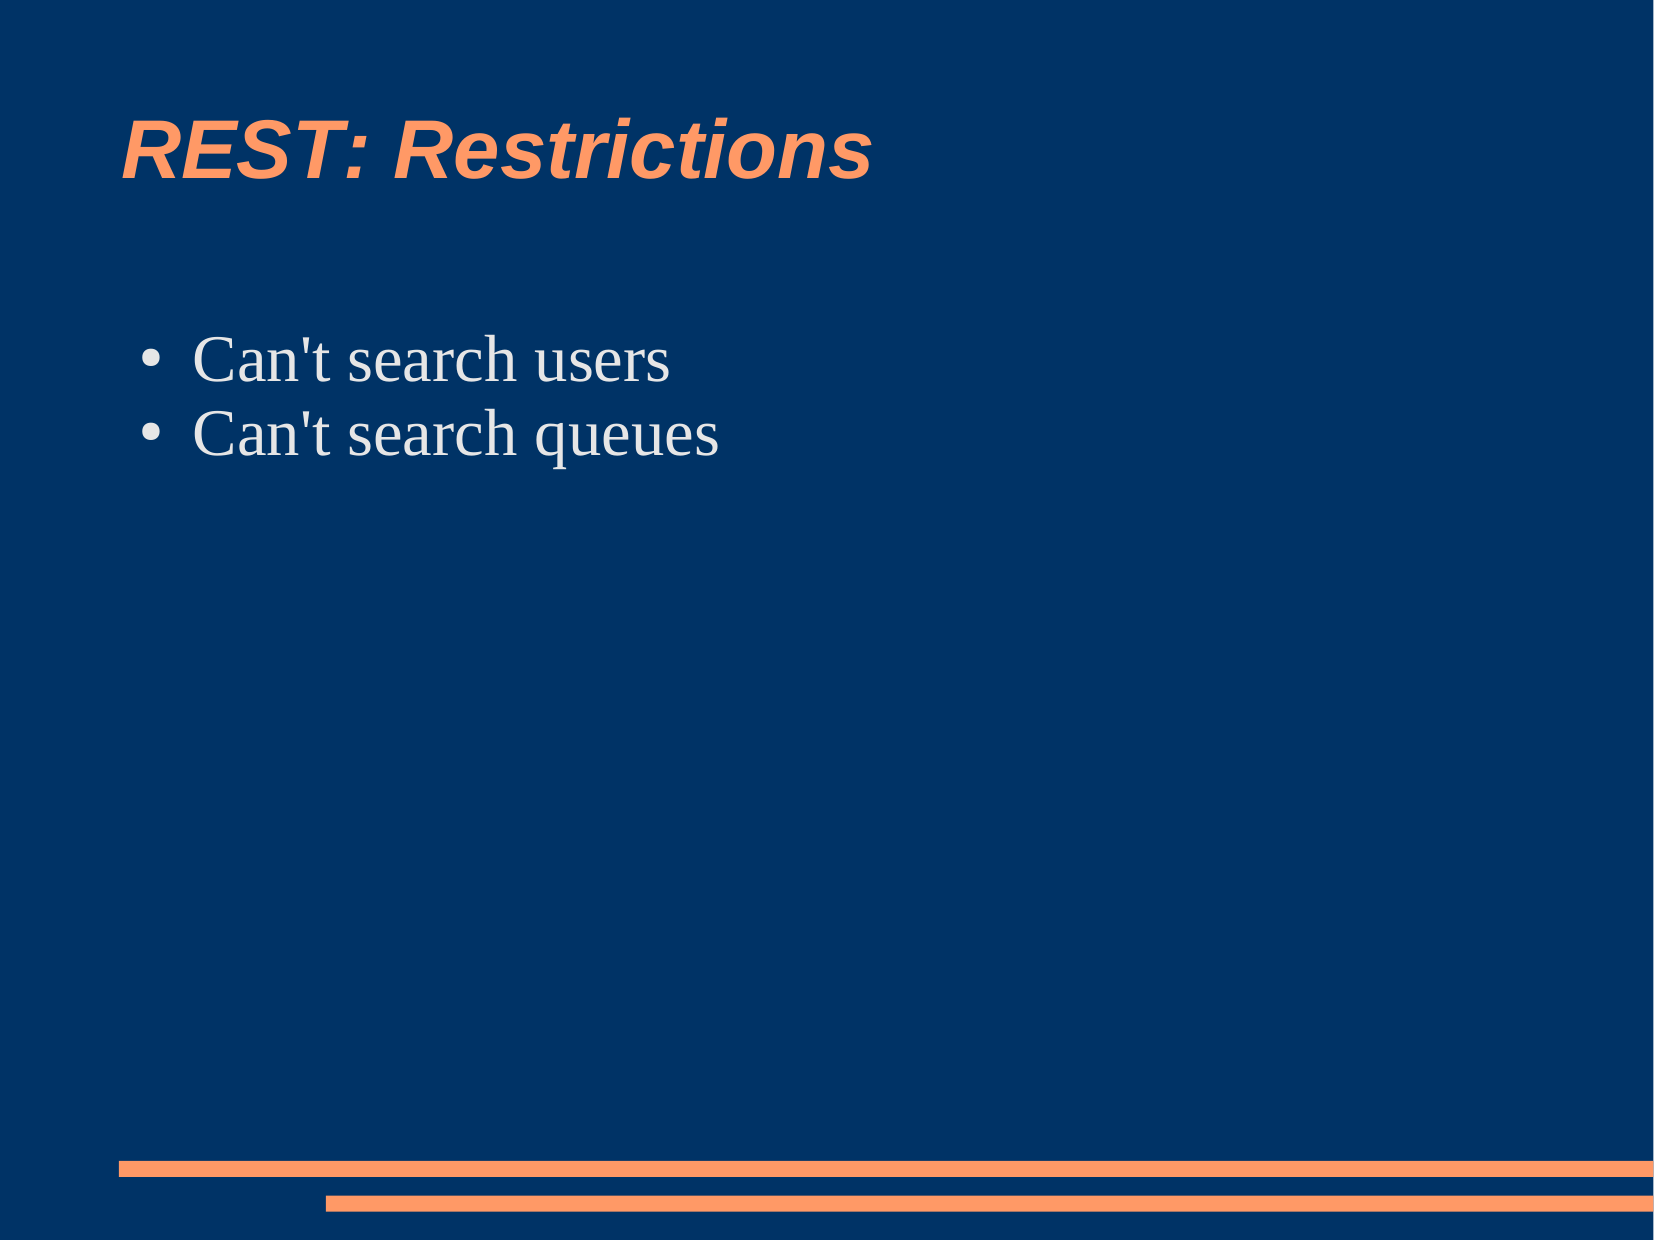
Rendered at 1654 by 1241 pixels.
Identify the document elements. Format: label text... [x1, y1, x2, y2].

list Can't search users Can't search queues [121, 322, 1561, 1126]
title REST: Restrictions [121, 46, 1534, 254]
